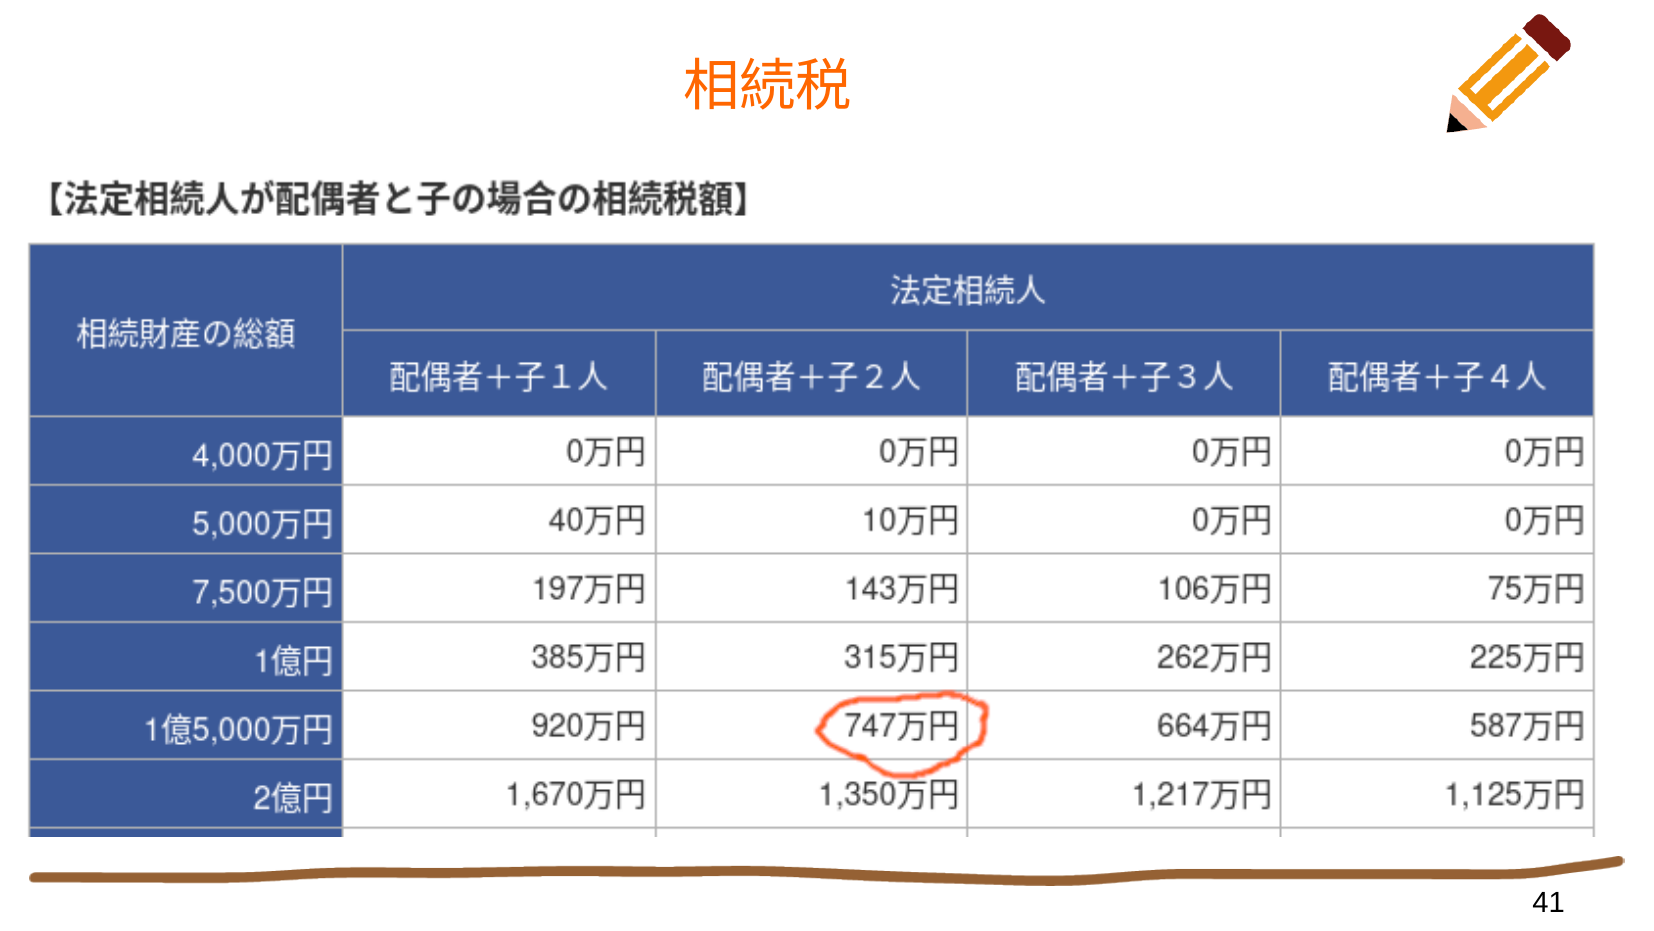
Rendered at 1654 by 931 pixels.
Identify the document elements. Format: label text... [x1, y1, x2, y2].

picture [1446, 14, 1571, 133]
picture [29, 856, 1625, 886]
picture [17, 167, 1609, 837]
title 相続税 [88, 29, 1447, 133]
